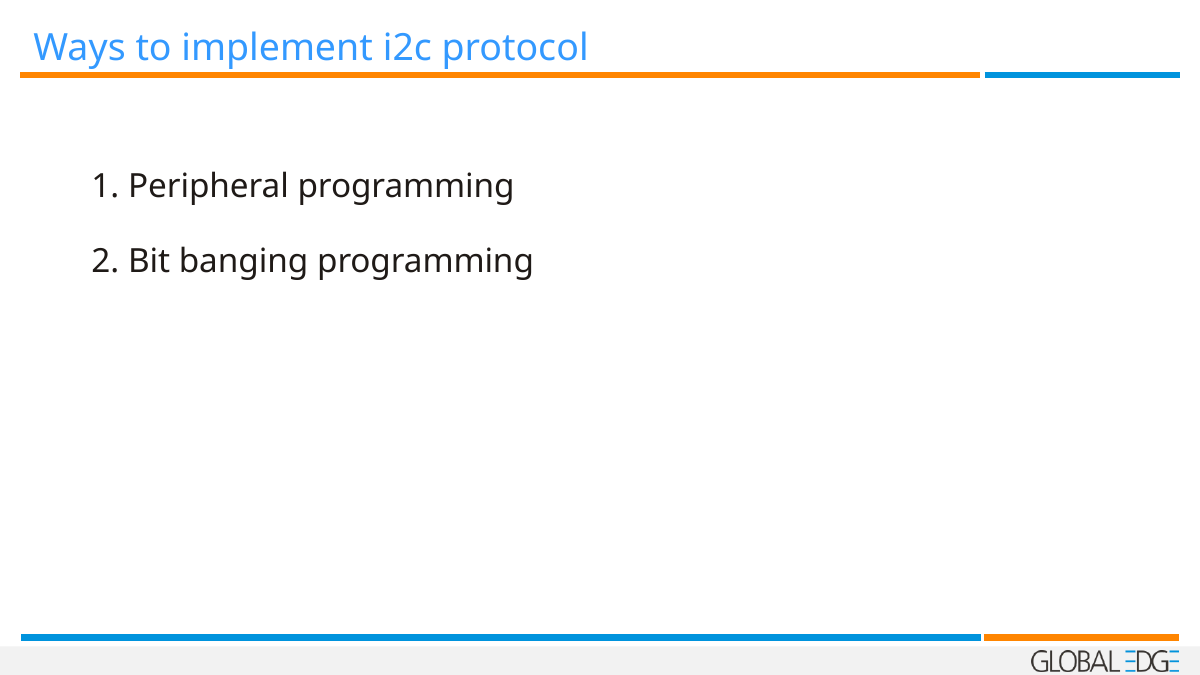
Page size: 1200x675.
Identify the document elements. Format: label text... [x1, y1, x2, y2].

picture [1031, 650, 1179, 672]
list 1. Peripheral programming 2. Bit banging programming [20, 87, 1179, 628]
title Ways to implement i2c protocol [23, 0, 1099, 65]
